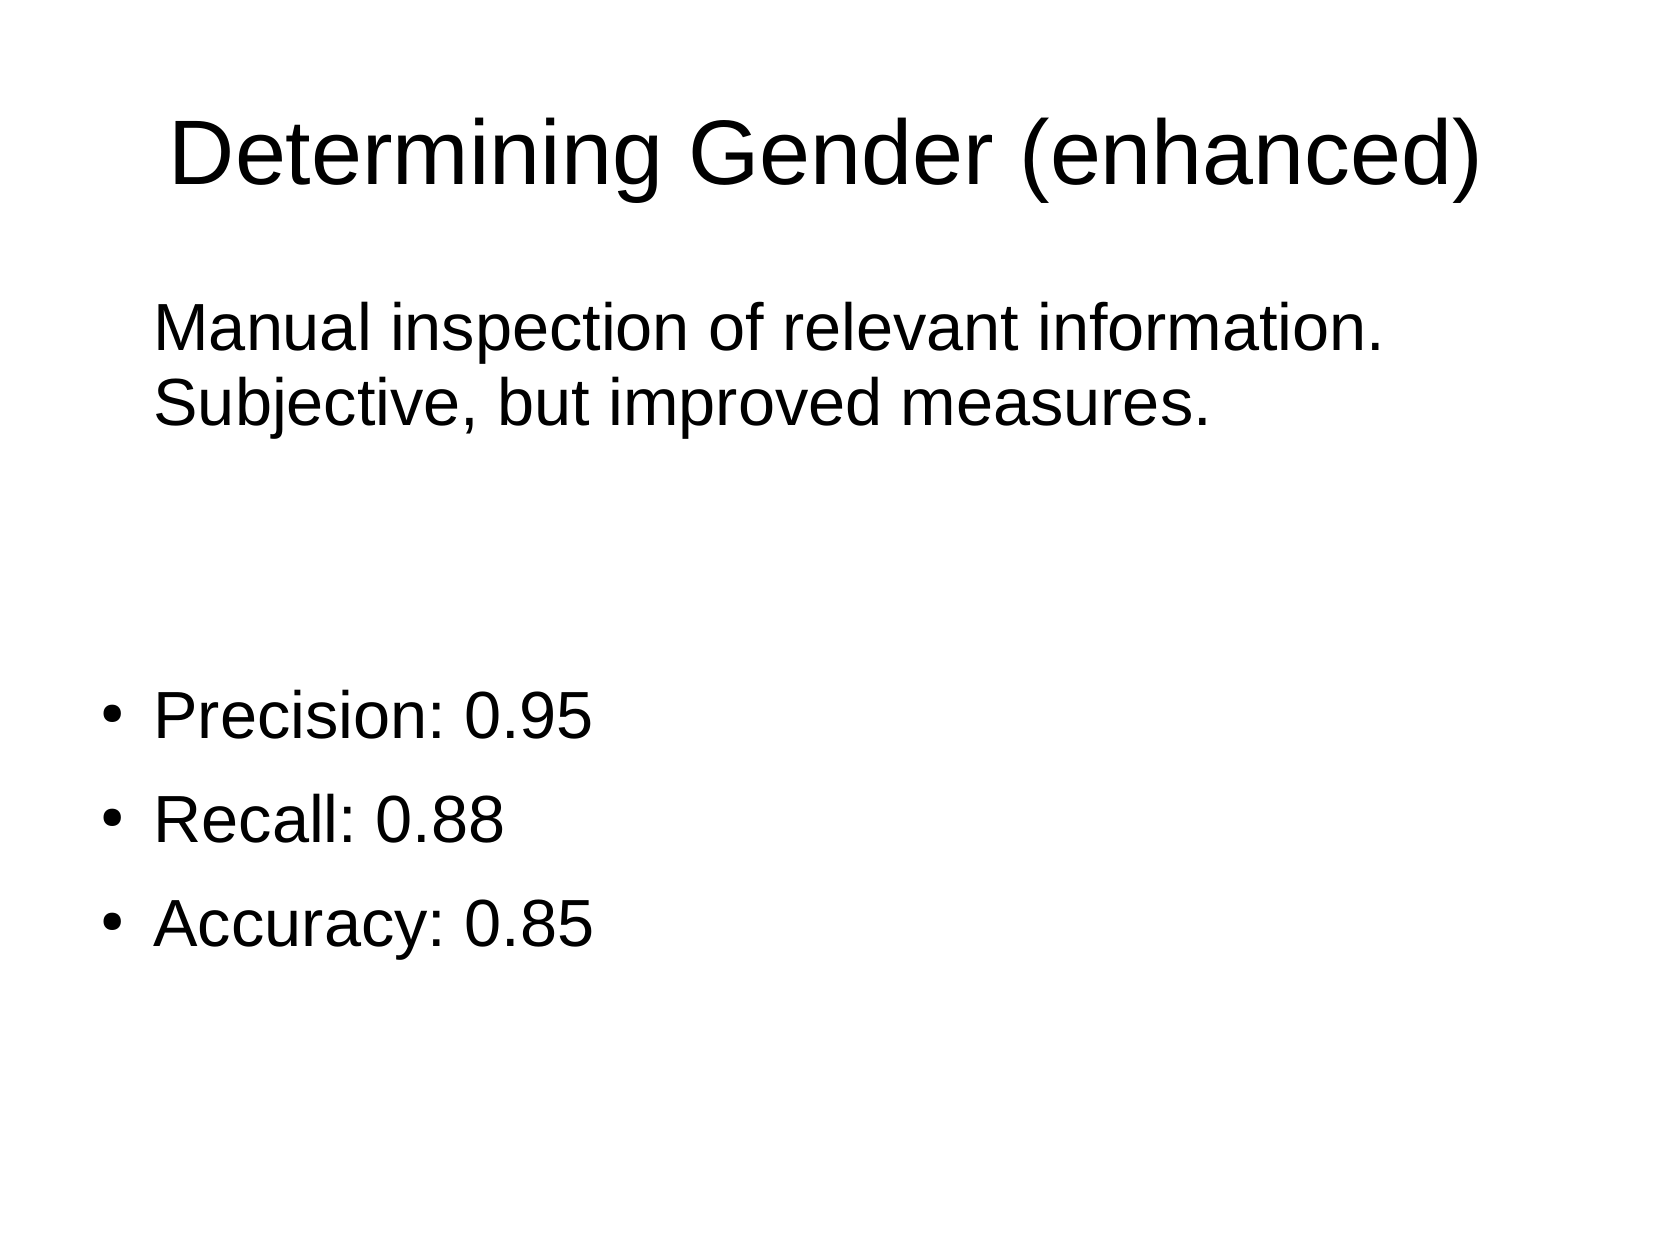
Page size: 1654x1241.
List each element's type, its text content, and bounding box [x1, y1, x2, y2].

title Determining Gender (enhanced) [82, 49, 1571, 257]
list Manual inspection of relevant information. Subjective, but improved measures. Precision: 0.95 Recall: 0.88 Accuracy: 0.85 [82, 290, 1571, 1010]
